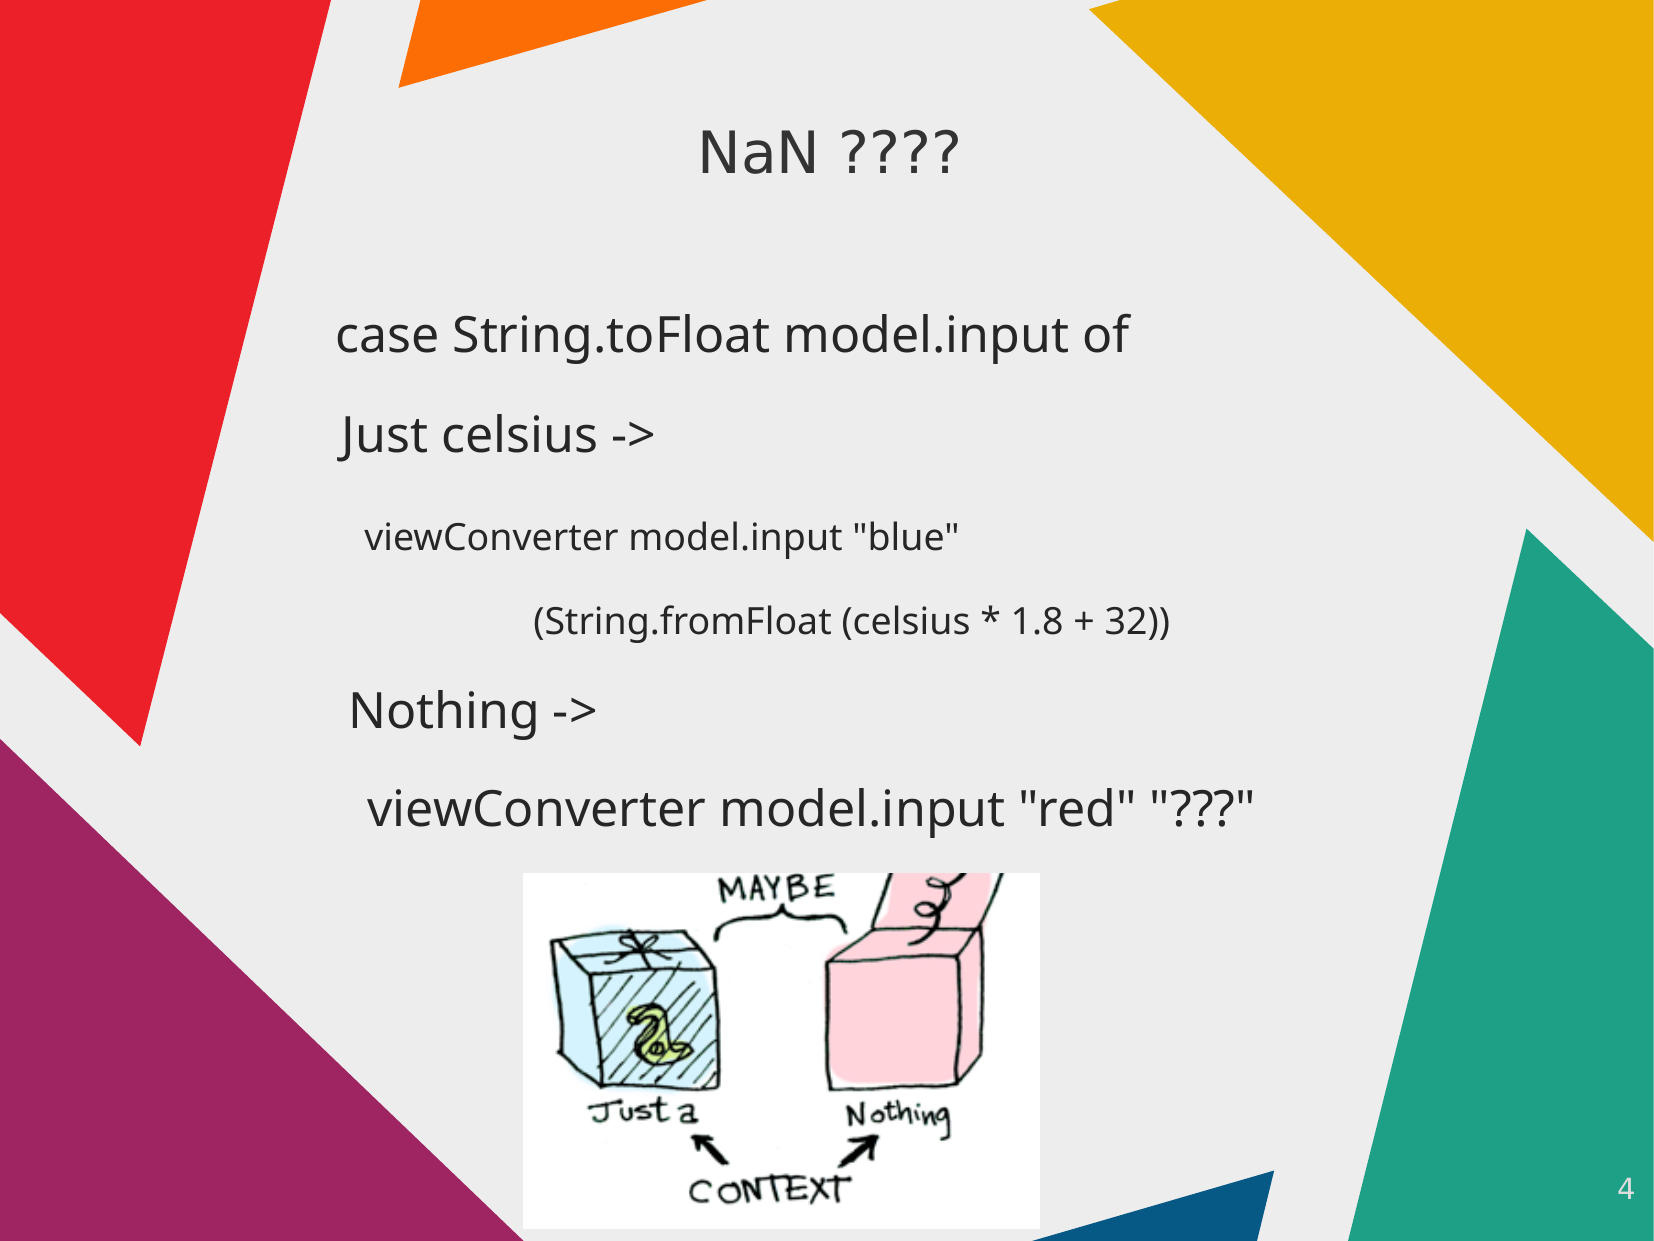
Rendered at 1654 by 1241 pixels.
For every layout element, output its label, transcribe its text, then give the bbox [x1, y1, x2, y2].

title NaN ???? [289, 49, 1372, 257]
picture [523, 873, 1040, 1229]
list case String.toFloat model.input of Just celsius -> viewConverter model.input "blue" (String.fromFloat (celsius * 1.8 + 32)) Nothing -> viewConverter model.input "red" "???" [289, 290, 1372, 1090]
